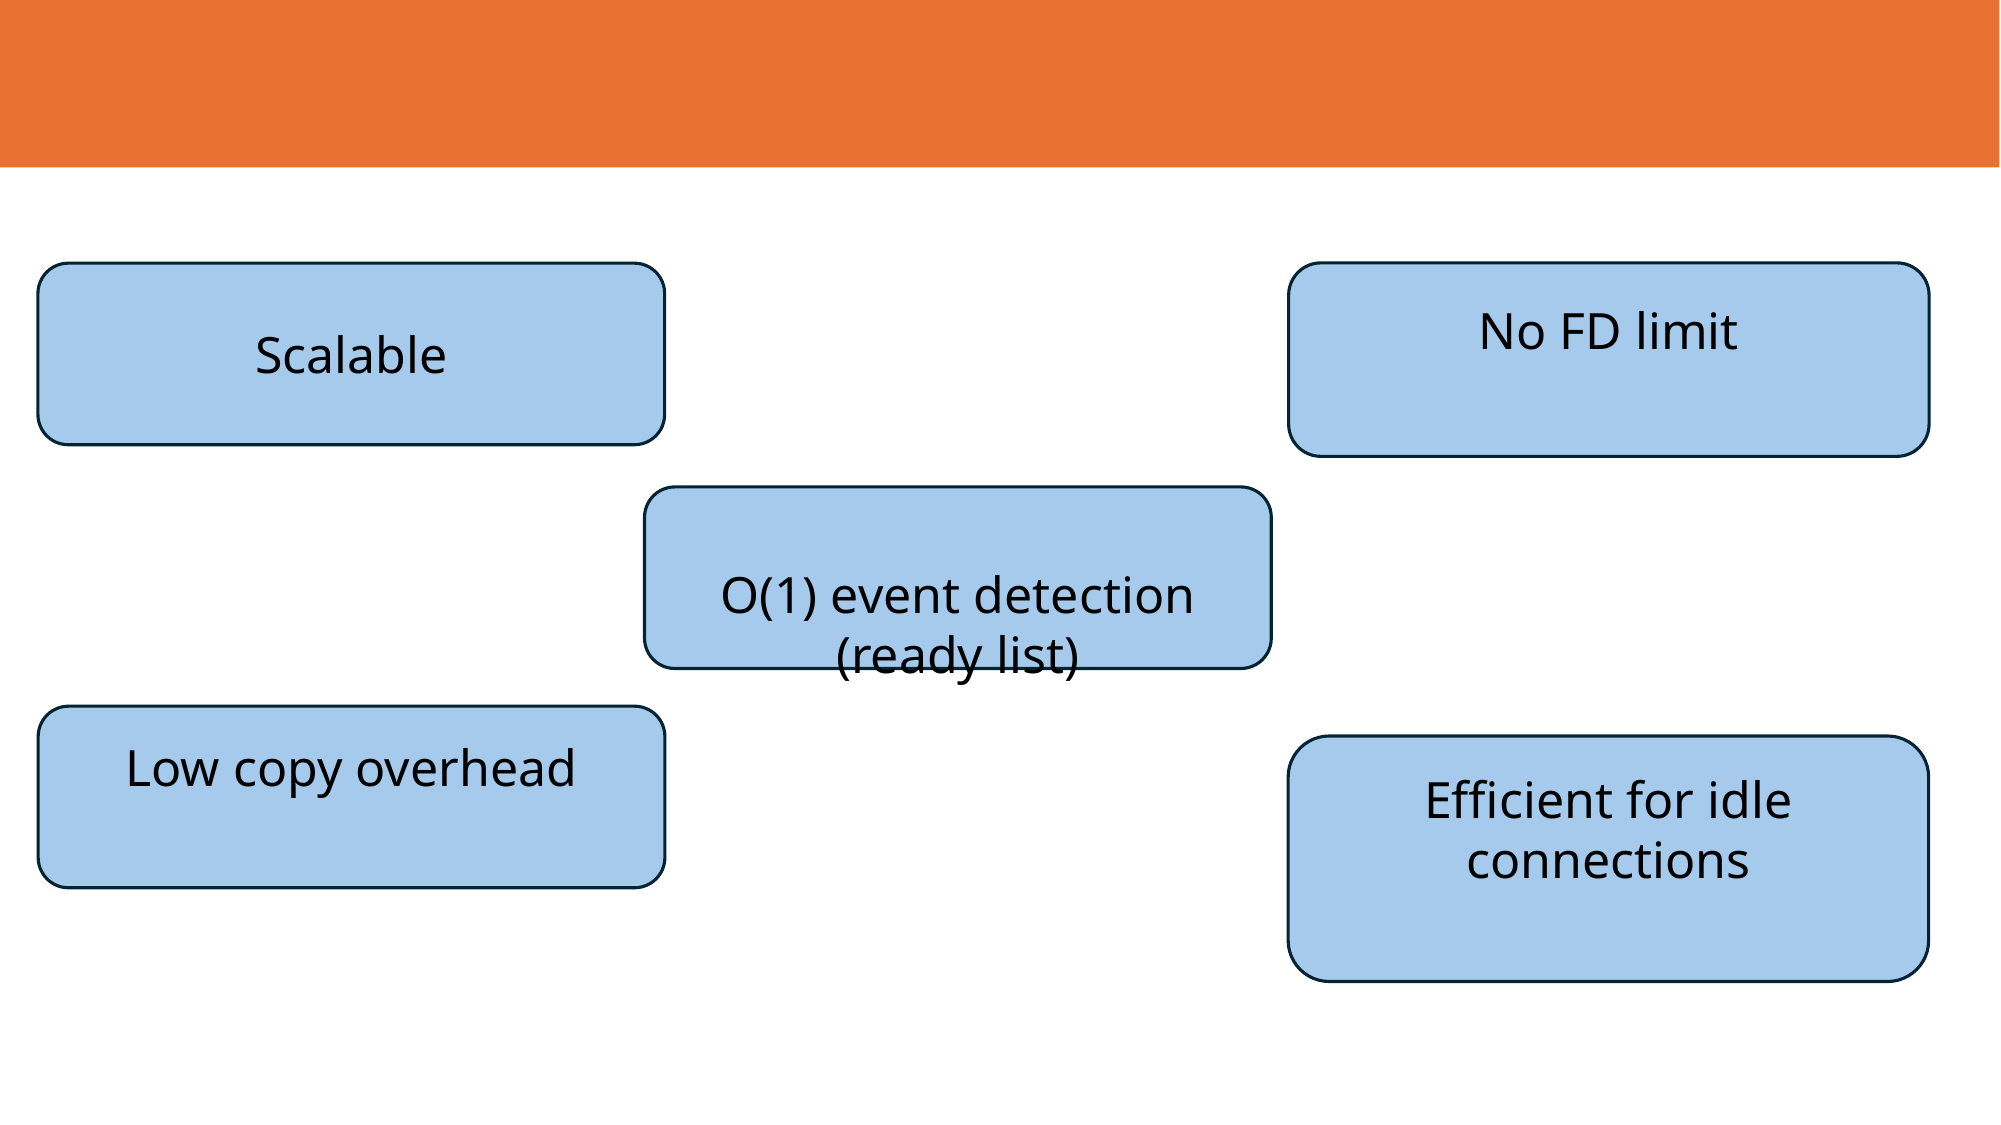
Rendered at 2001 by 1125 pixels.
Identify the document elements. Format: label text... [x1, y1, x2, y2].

text_box O(1) event detection (ready list) [644, 486, 1272, 669]
text_box Efficient for idle connections [1288, 736, 1929, 982]
title epoll() [0, 0, 2000, 168]
text_box Low copy overhead [38, 706, 665, 888]
text_box Scalable [37, 263, 665, 445]
text_box No FD limit [1288, 262, 1930, 457]
